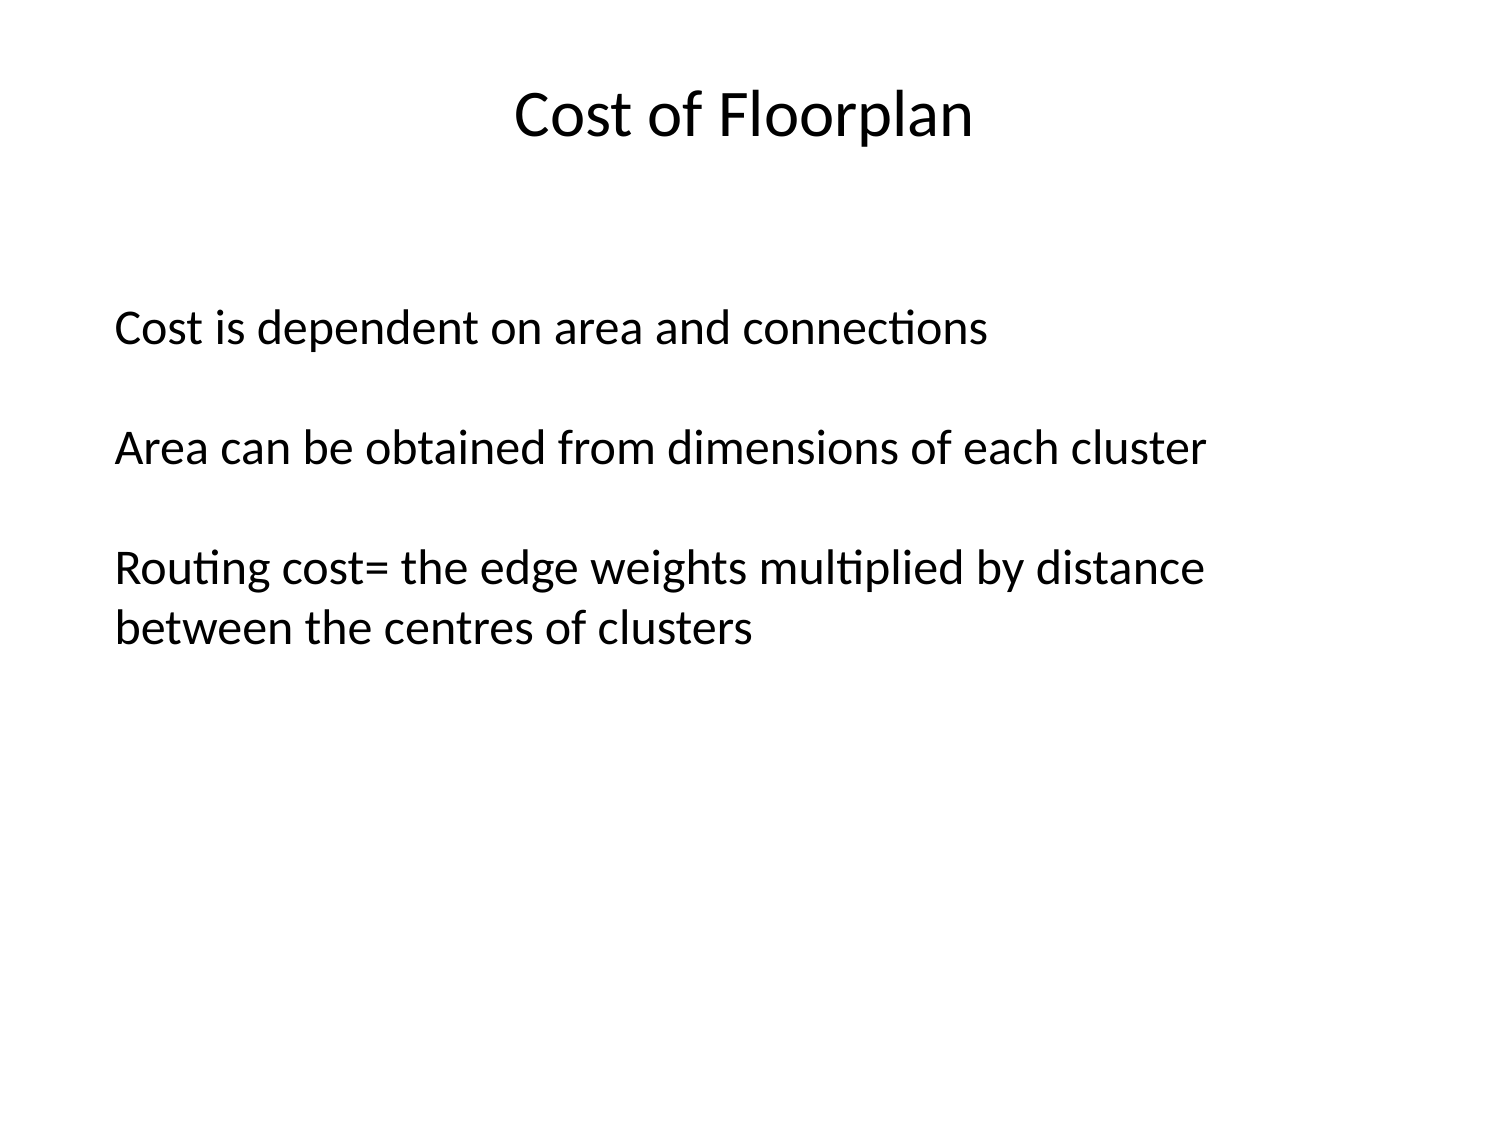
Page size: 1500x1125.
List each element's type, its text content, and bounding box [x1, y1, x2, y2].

text_box Cost is dependent on area and connections Area can be obtained from dimensions of each cluster Routing cost= the edge weights multiplied by distance between the centres of clusters [99, 287, 1325, 723]
text_box Cost of Floorplan [500, 62, 1300, 158]
